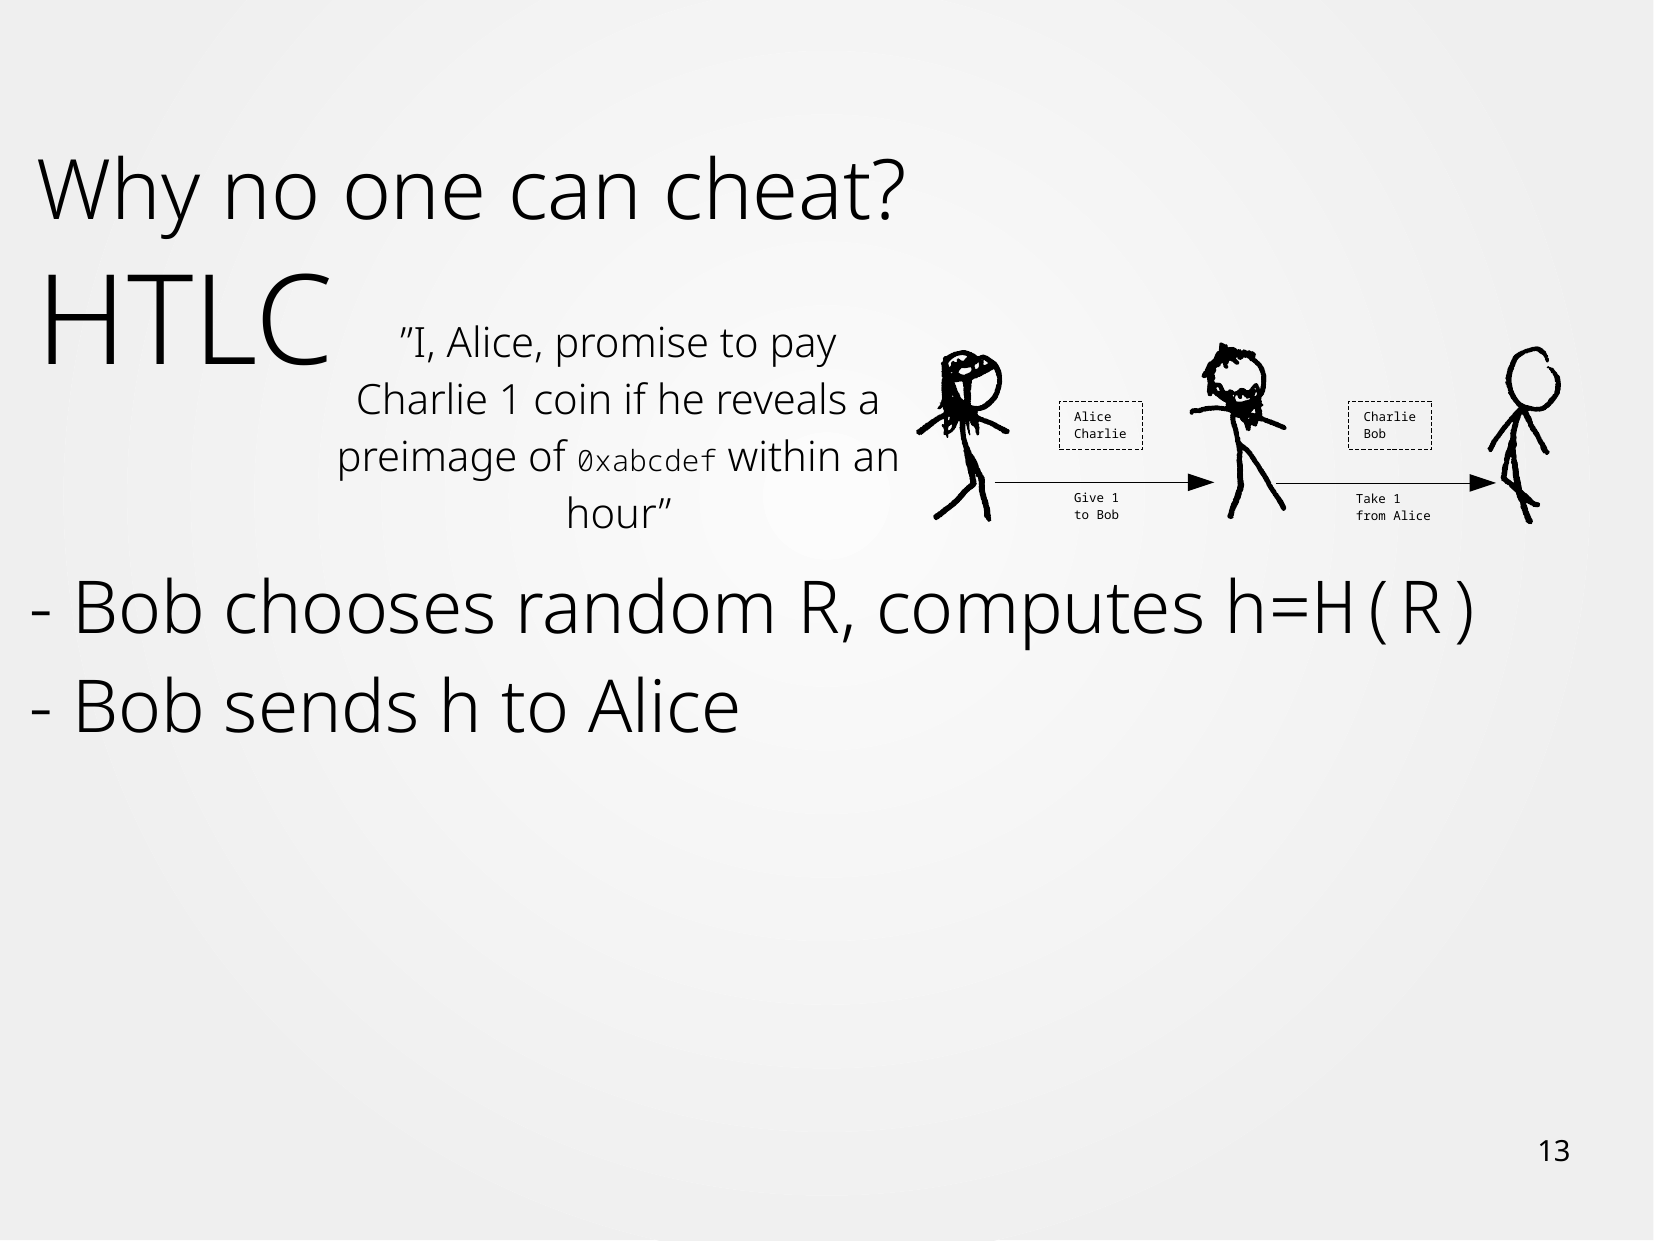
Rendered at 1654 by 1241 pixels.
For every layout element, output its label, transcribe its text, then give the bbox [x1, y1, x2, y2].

picture [1485, 344, 1563, 526]
text_box Alice Charlie [1059, 401, 1143, 446]
title ”I, Alice, promise to pay Charlie 1 coin if he reveals a preimage of 0xabcdef within an hour” [336, 312, 905, 520]
title - Bob chooses random R, computes h=H(R) - Bob sends h to Alice [29, 555, 1625, 733]
picture [1188, 341, 1288, 520]
text_box Charlie Bob [1348, 401, 1432, 446]
title HTLC [36, 243, 384, 378]
text_box Take 1 from Alice [1341, 484, 1460, 532]
title Why no one can cheat? [36, 130, 1034, 243]
picture [915, 349, 1011, 522]
text_box Give 1 to Bob [1059, 483, 1137, 527]
